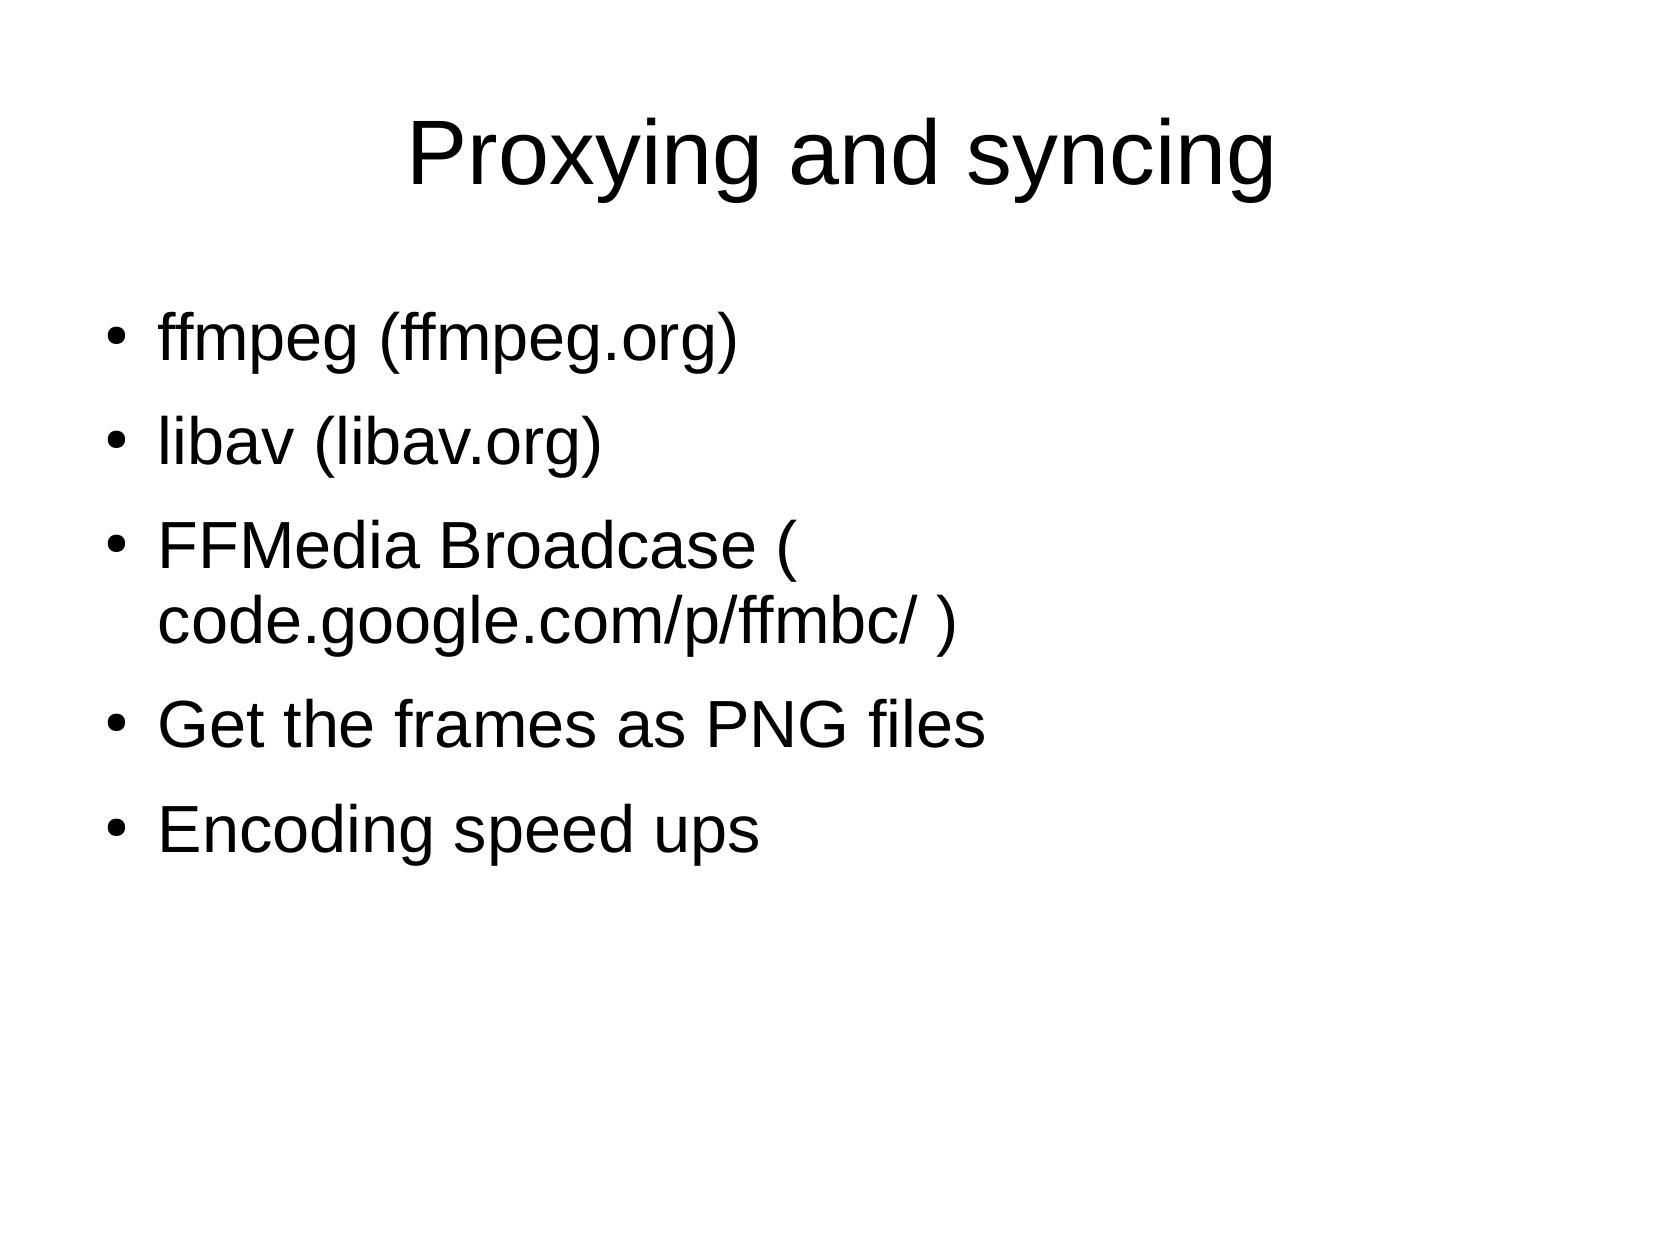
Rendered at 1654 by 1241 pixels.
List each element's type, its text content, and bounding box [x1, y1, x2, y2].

list ffmpeg (ffmpeg.org) libav (libav.org) FFMedia Broadcase ( code.google.com/p/ffmbc/ ) Get the frames as PNG files Encoding speed ups [86, 300, 1576, 1119]
title Proxying and syncing [82, 49, 1571, 257]
